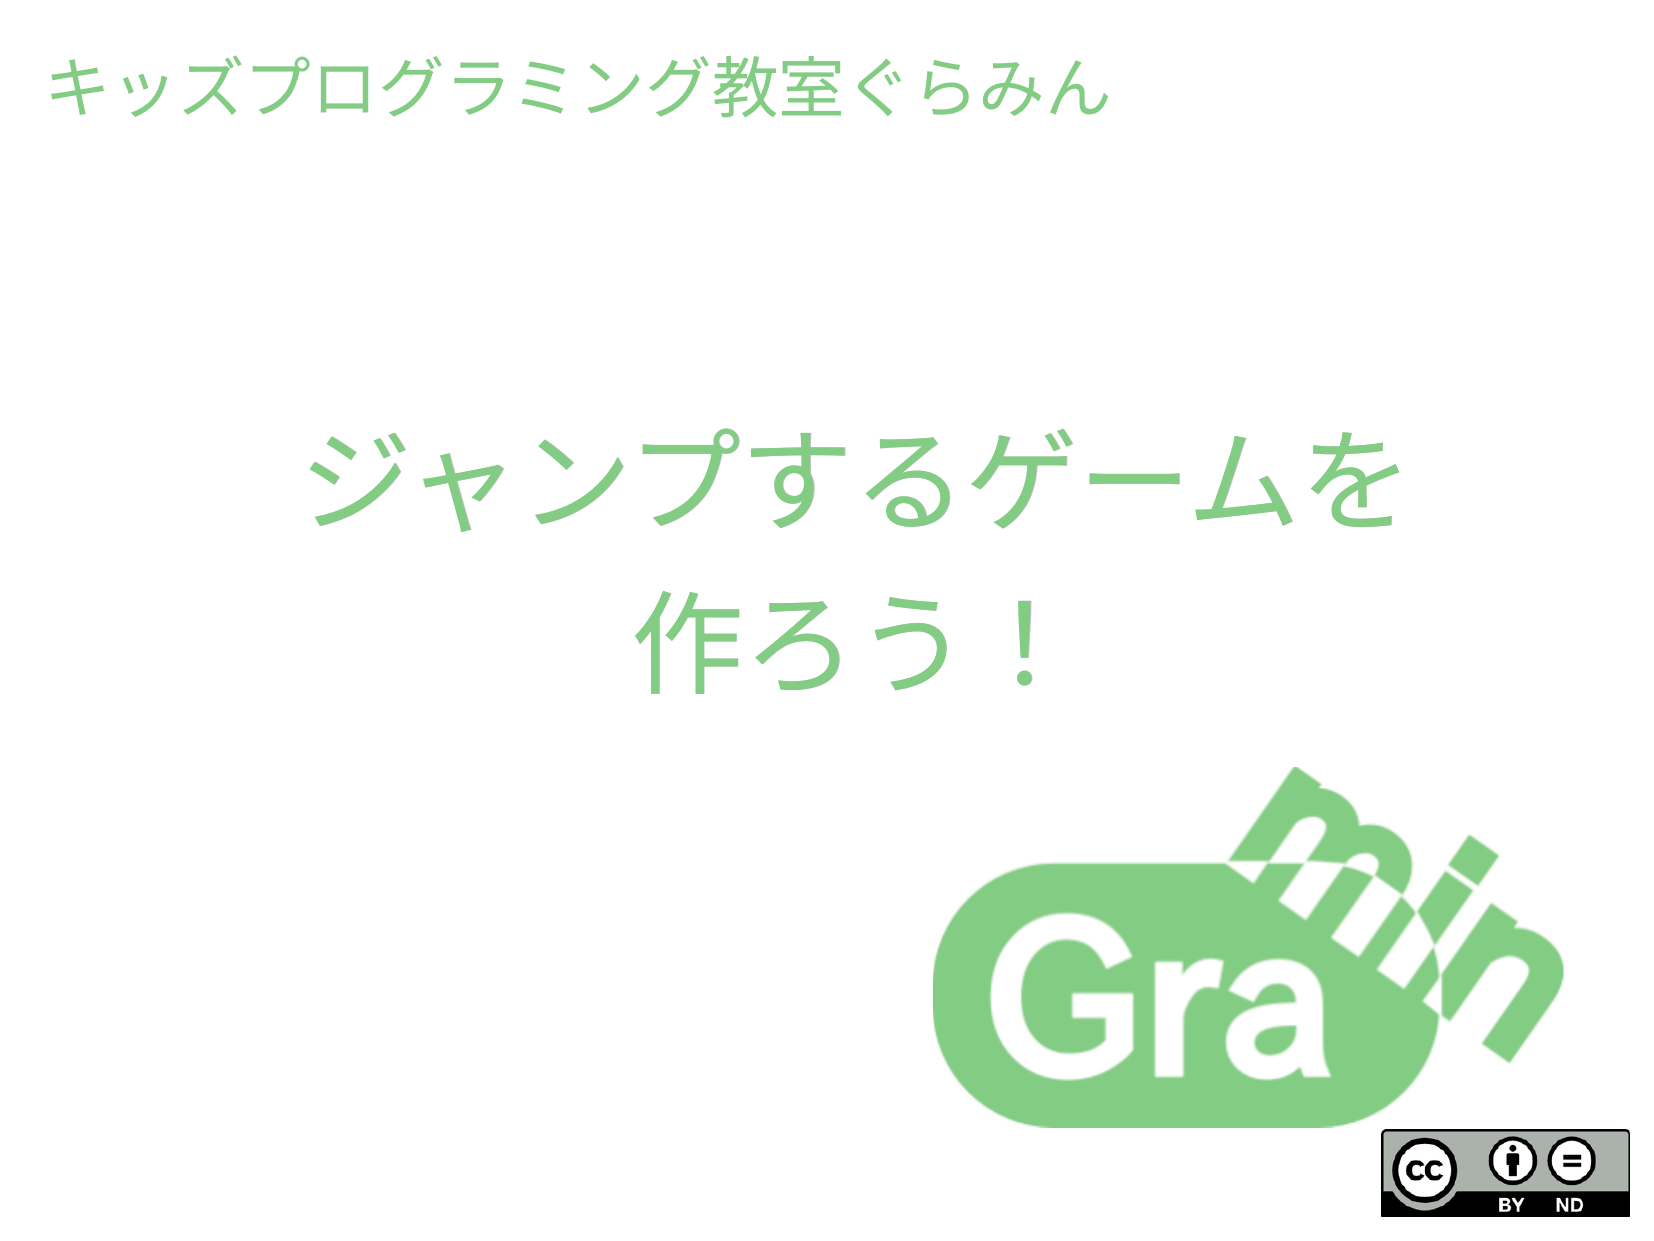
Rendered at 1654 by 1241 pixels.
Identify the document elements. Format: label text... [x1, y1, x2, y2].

title ジャンプするゲームを 作ろう！ [188, 369, 1524, 741]
picture [933, 767, 1577, 1128]
picture [1381, 1129, 1630, 1217]
title キッズプログラミング教室ぐらみん [35, 0, 1123, 177]
